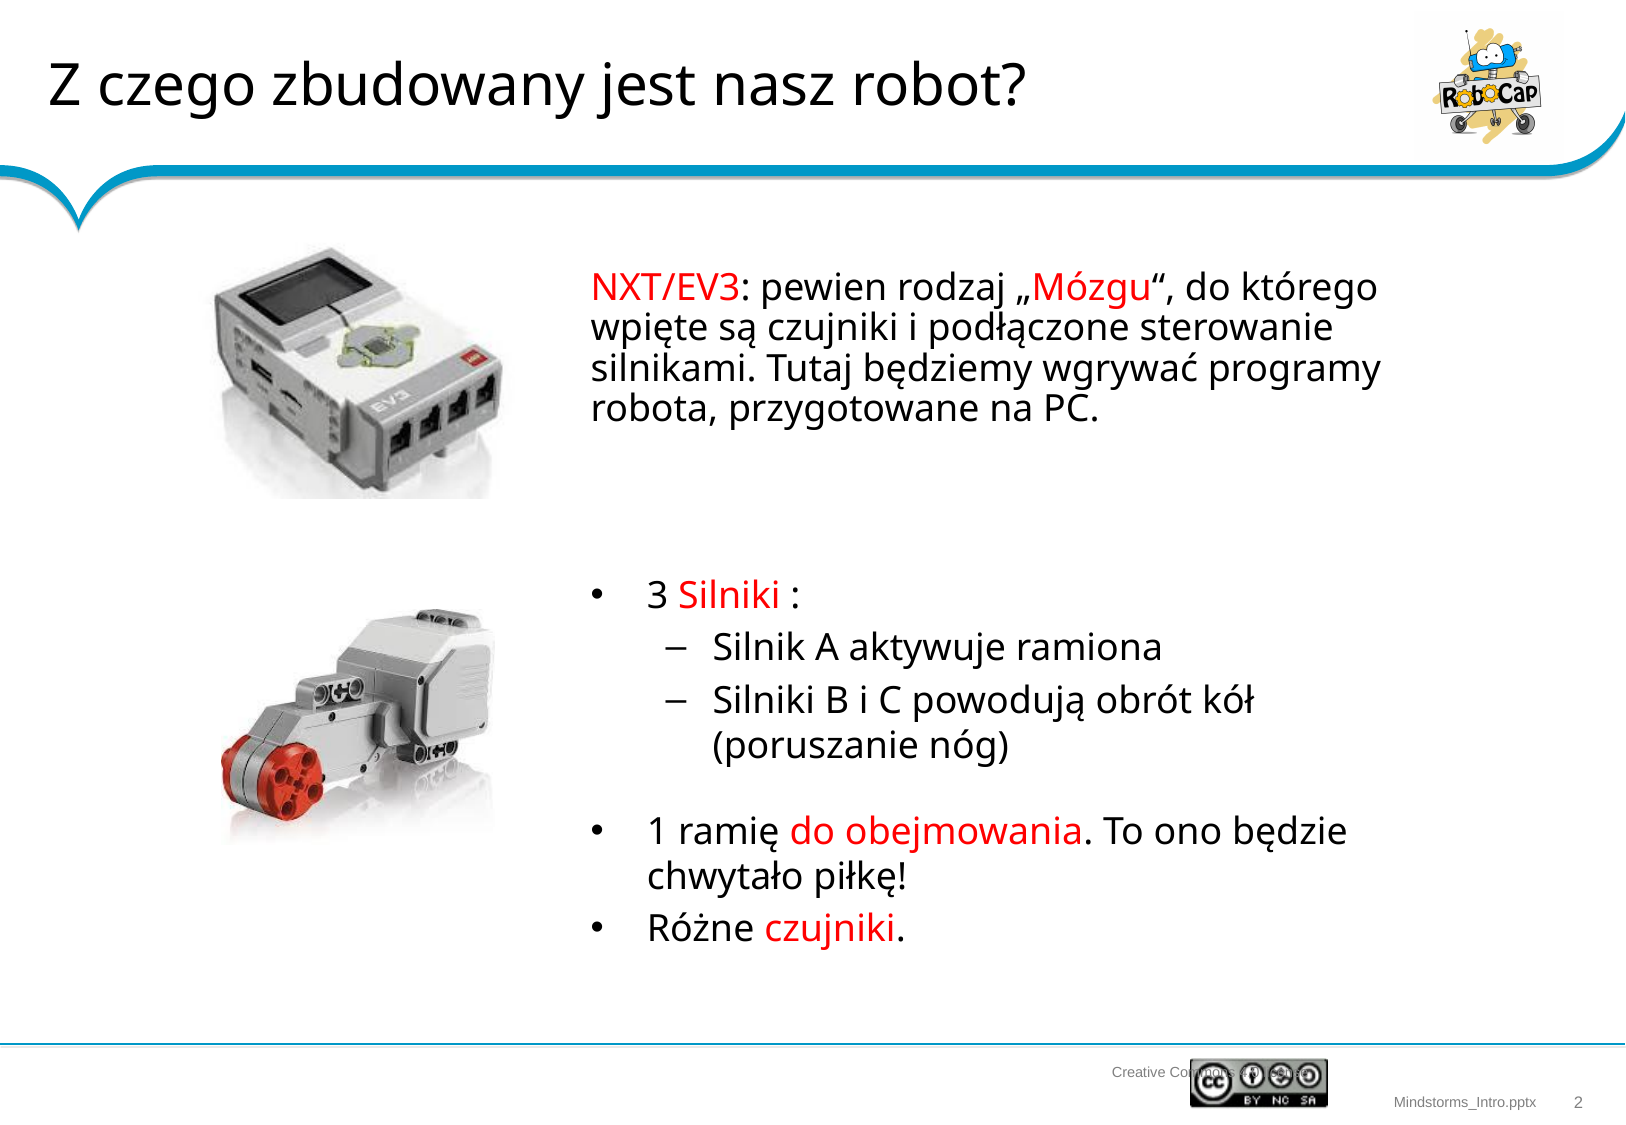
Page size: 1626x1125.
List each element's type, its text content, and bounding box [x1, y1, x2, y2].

text_box NXT/EV3: pewien rodzaj „Mózgu“, do którego wpięte są czujniki i podłączone sterowanie silnikami. Tutaj będziemy wgrywać programy robota, przygotowane na PC. [575, 260, 1448, 523]
picture [198, 231, 515, 499]
picture [221, 609, 495, 845]
slide_number Creative Commons 4.0 license [1105, 1054, 1543, 1087]
text_box 3 Silniki : Silnik A aktywuje ramiona Silniki B i C powodują obrót kół (poruszanie nóg) [575, 563, 1467, 765]
slide_number <numer> [1568, 1091, 1589, 1112]
title Z czego zbudowany jest nasz robot? [0, 0, 1625, 165]
footer Mindstorms_Intro.pptx [1105, 1087, 1543, 1117]
text_box 1 ramię do obejmowania. To ono będzie chwytało piłkę! Różne czujniki. [575, 799, 1467, 1002]
